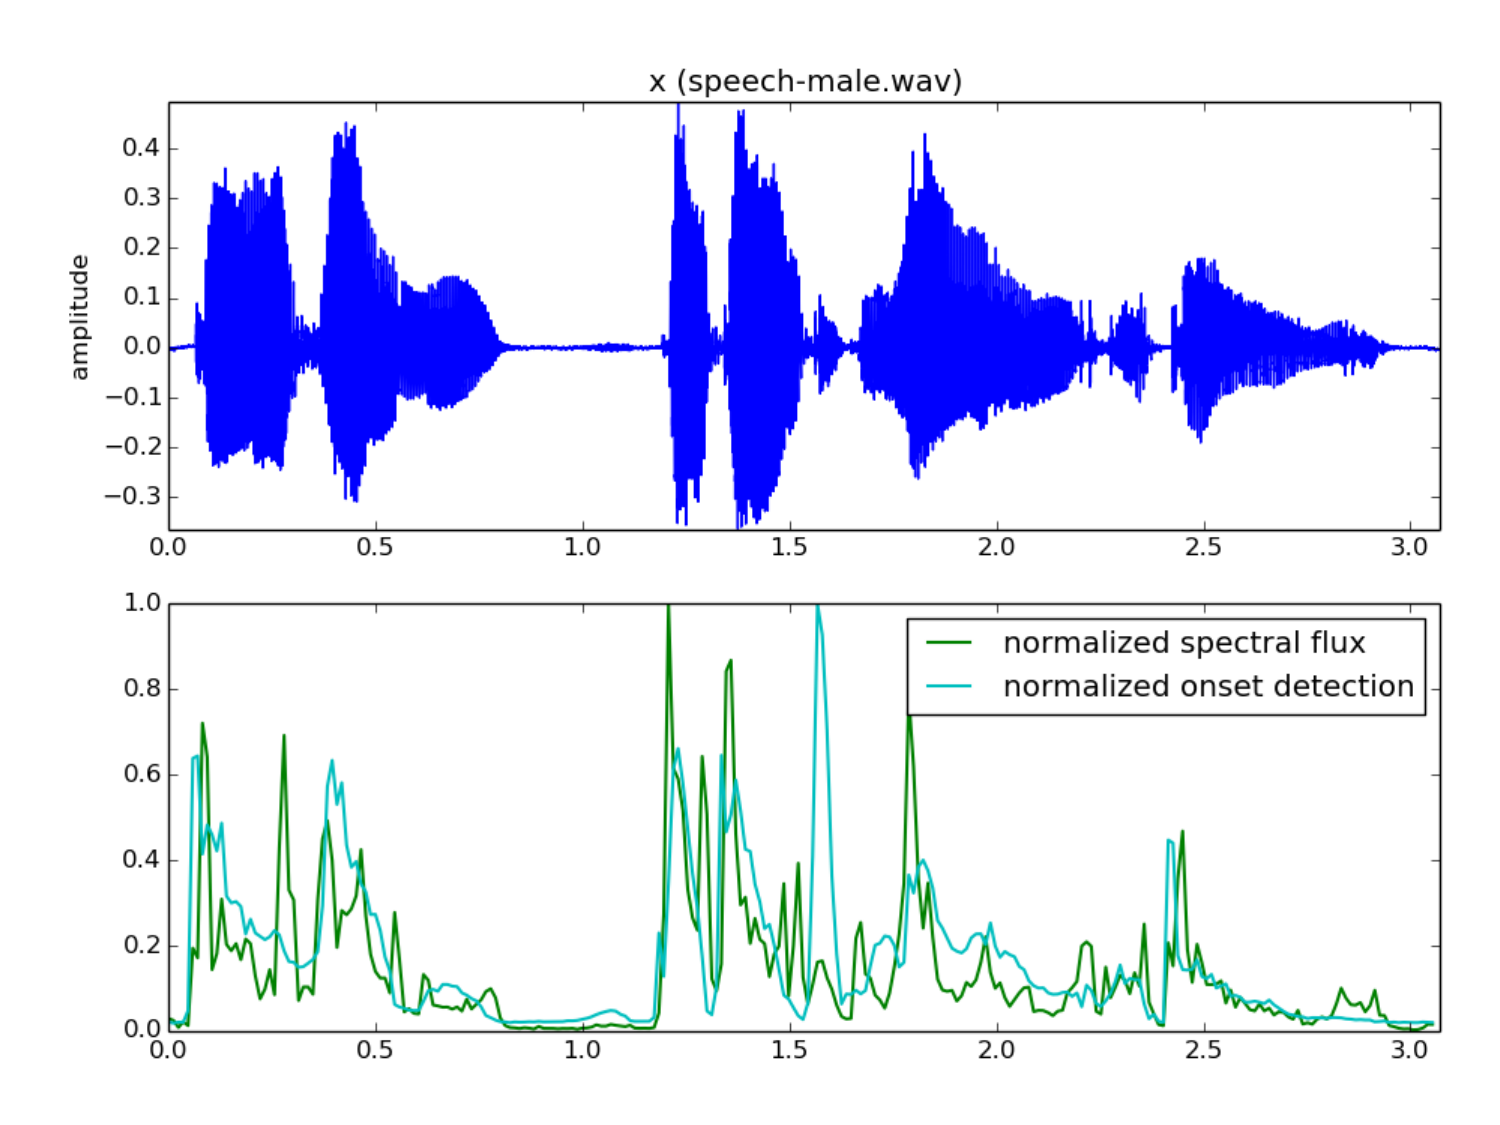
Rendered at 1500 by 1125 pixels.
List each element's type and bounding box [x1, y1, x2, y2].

picture [41, 42, 1467, 1093]
